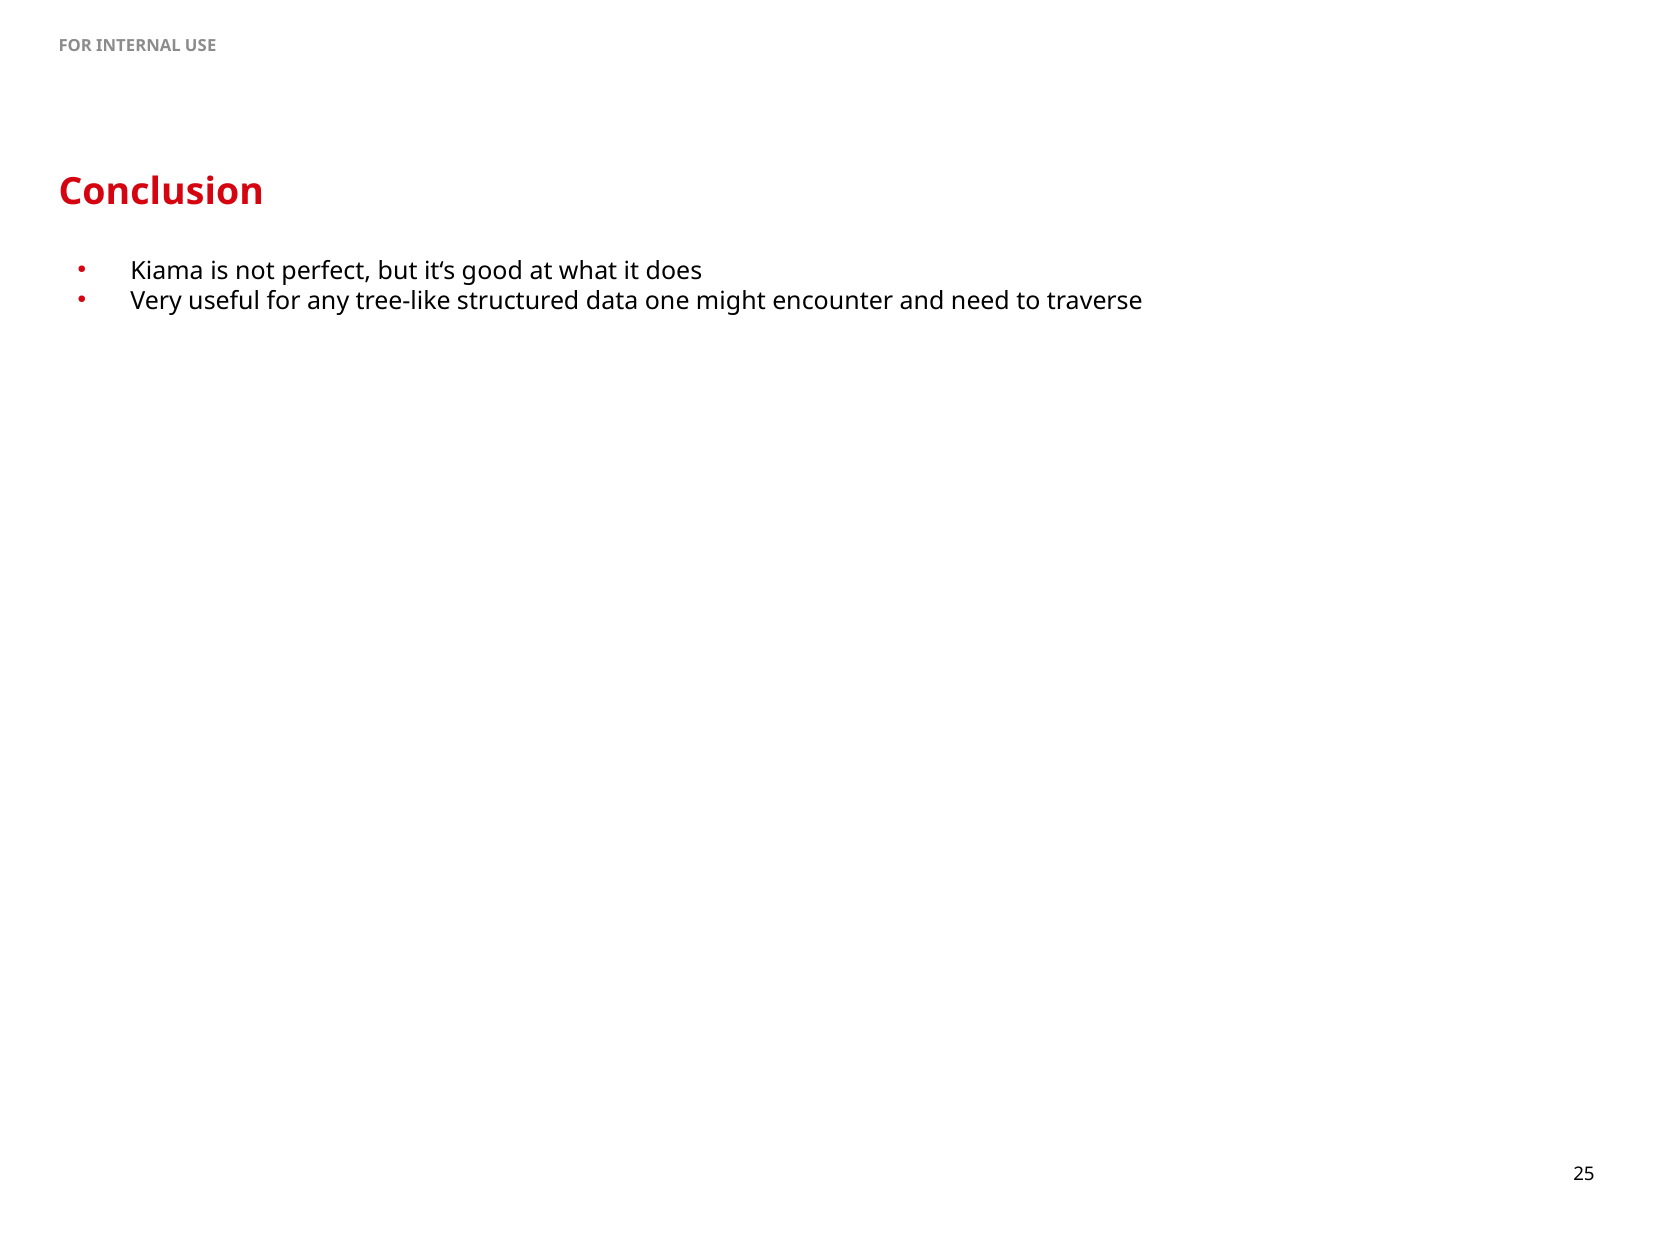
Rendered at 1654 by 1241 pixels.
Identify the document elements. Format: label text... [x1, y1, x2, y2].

list Kiama is not perfect, but it‘s good at what it does Very useful for any tree-like structured data one might encounter and need to traverse [59, 255, 1532, 436]
title Conclusion [58, 92, 1595, 212]
slide_number 23 [1526, 1158, 1595, 1192]
